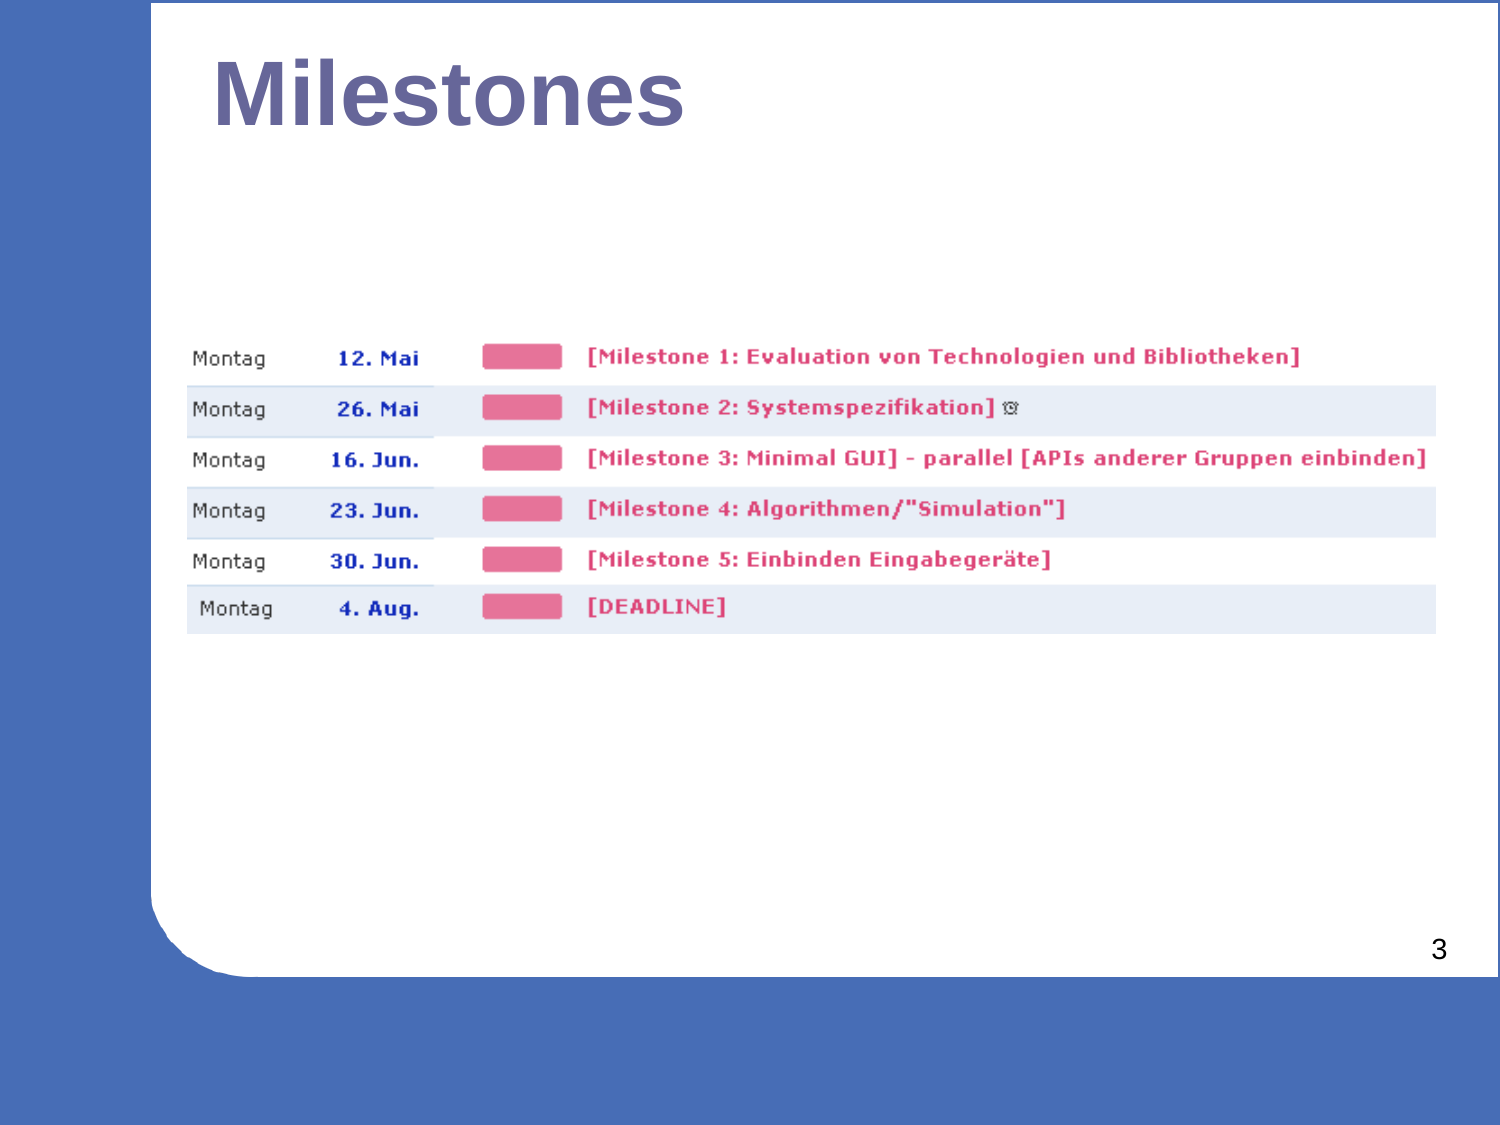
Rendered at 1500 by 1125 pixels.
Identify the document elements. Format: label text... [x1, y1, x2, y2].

picture [0, 0, 1500, 1125]
title Milestones [212, 32, 1447, 156]
